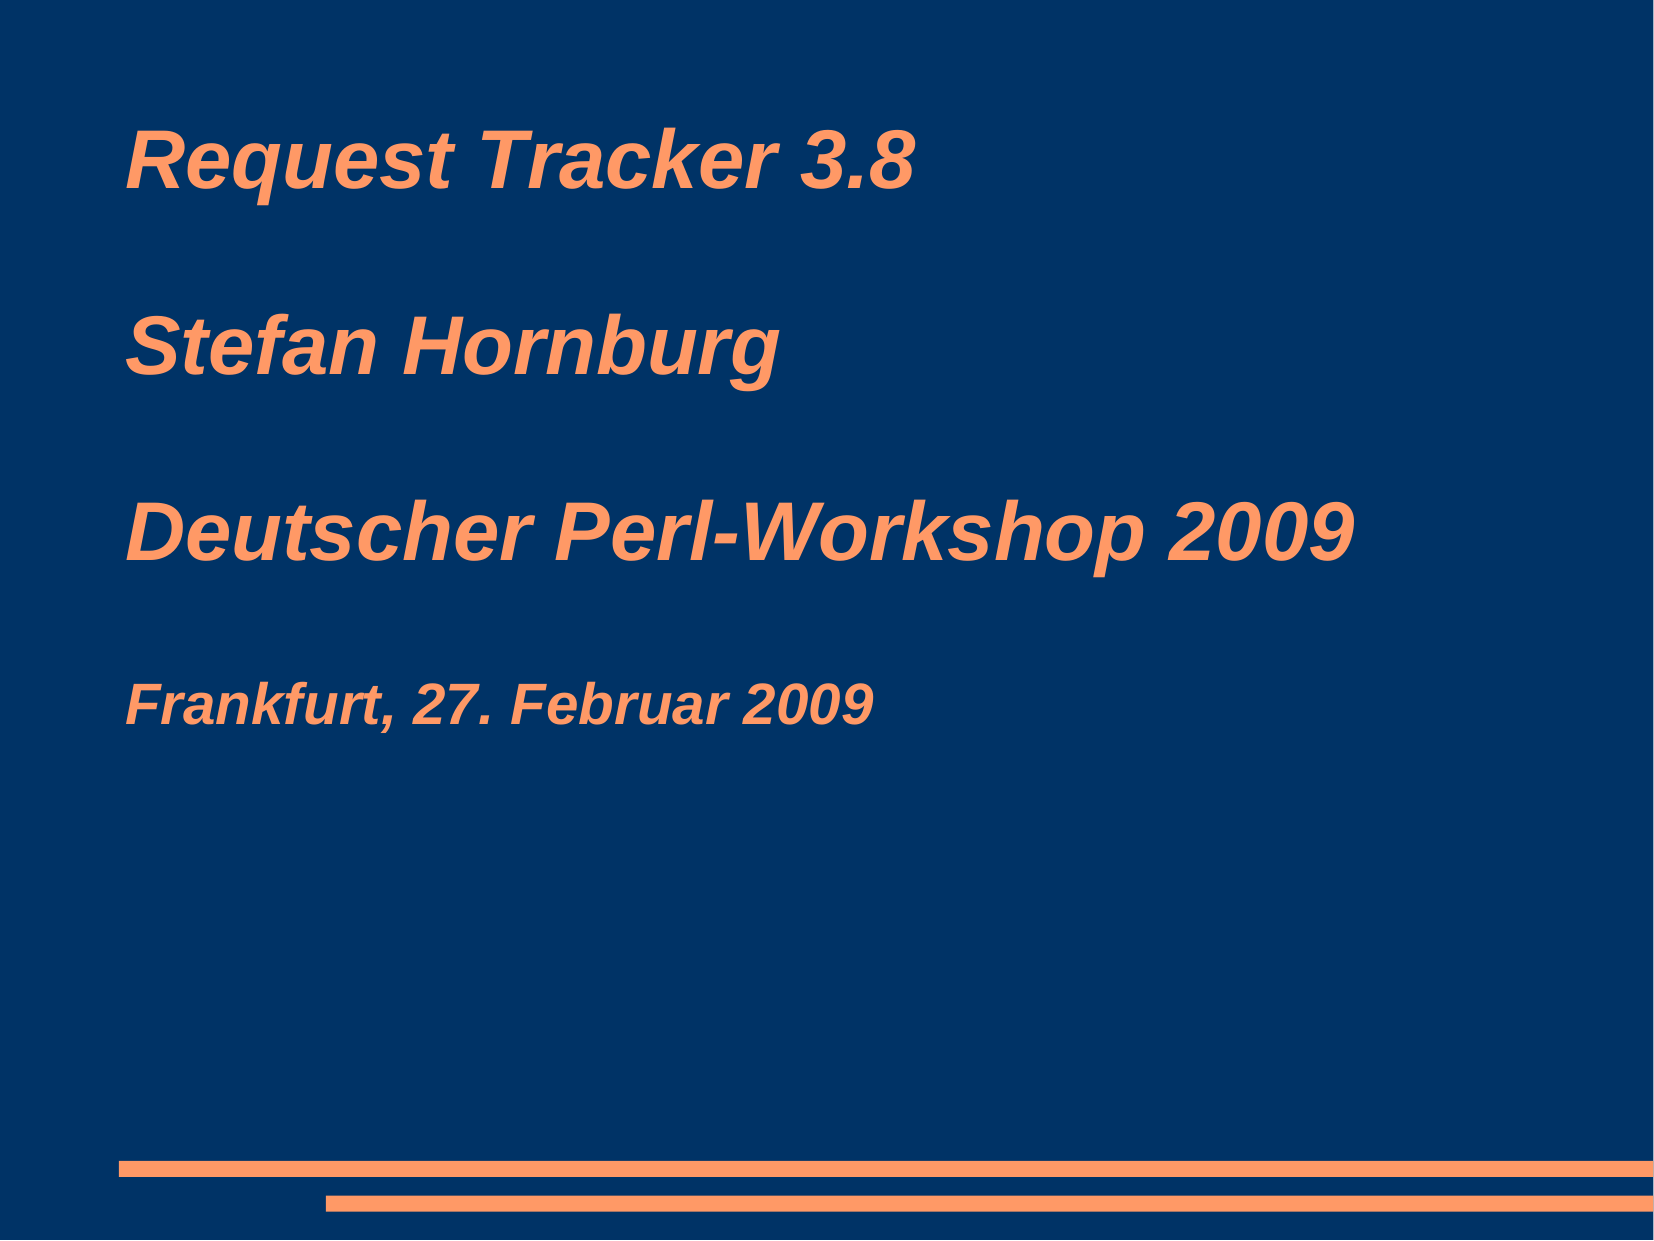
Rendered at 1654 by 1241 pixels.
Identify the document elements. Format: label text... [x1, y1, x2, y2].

title Request Tracker 3.8 Stefan Hornburg Deutscher Perl-Workshop 2009 Frankfurt, 27. Februar 2009 [125, 113, 1538, 1016]
